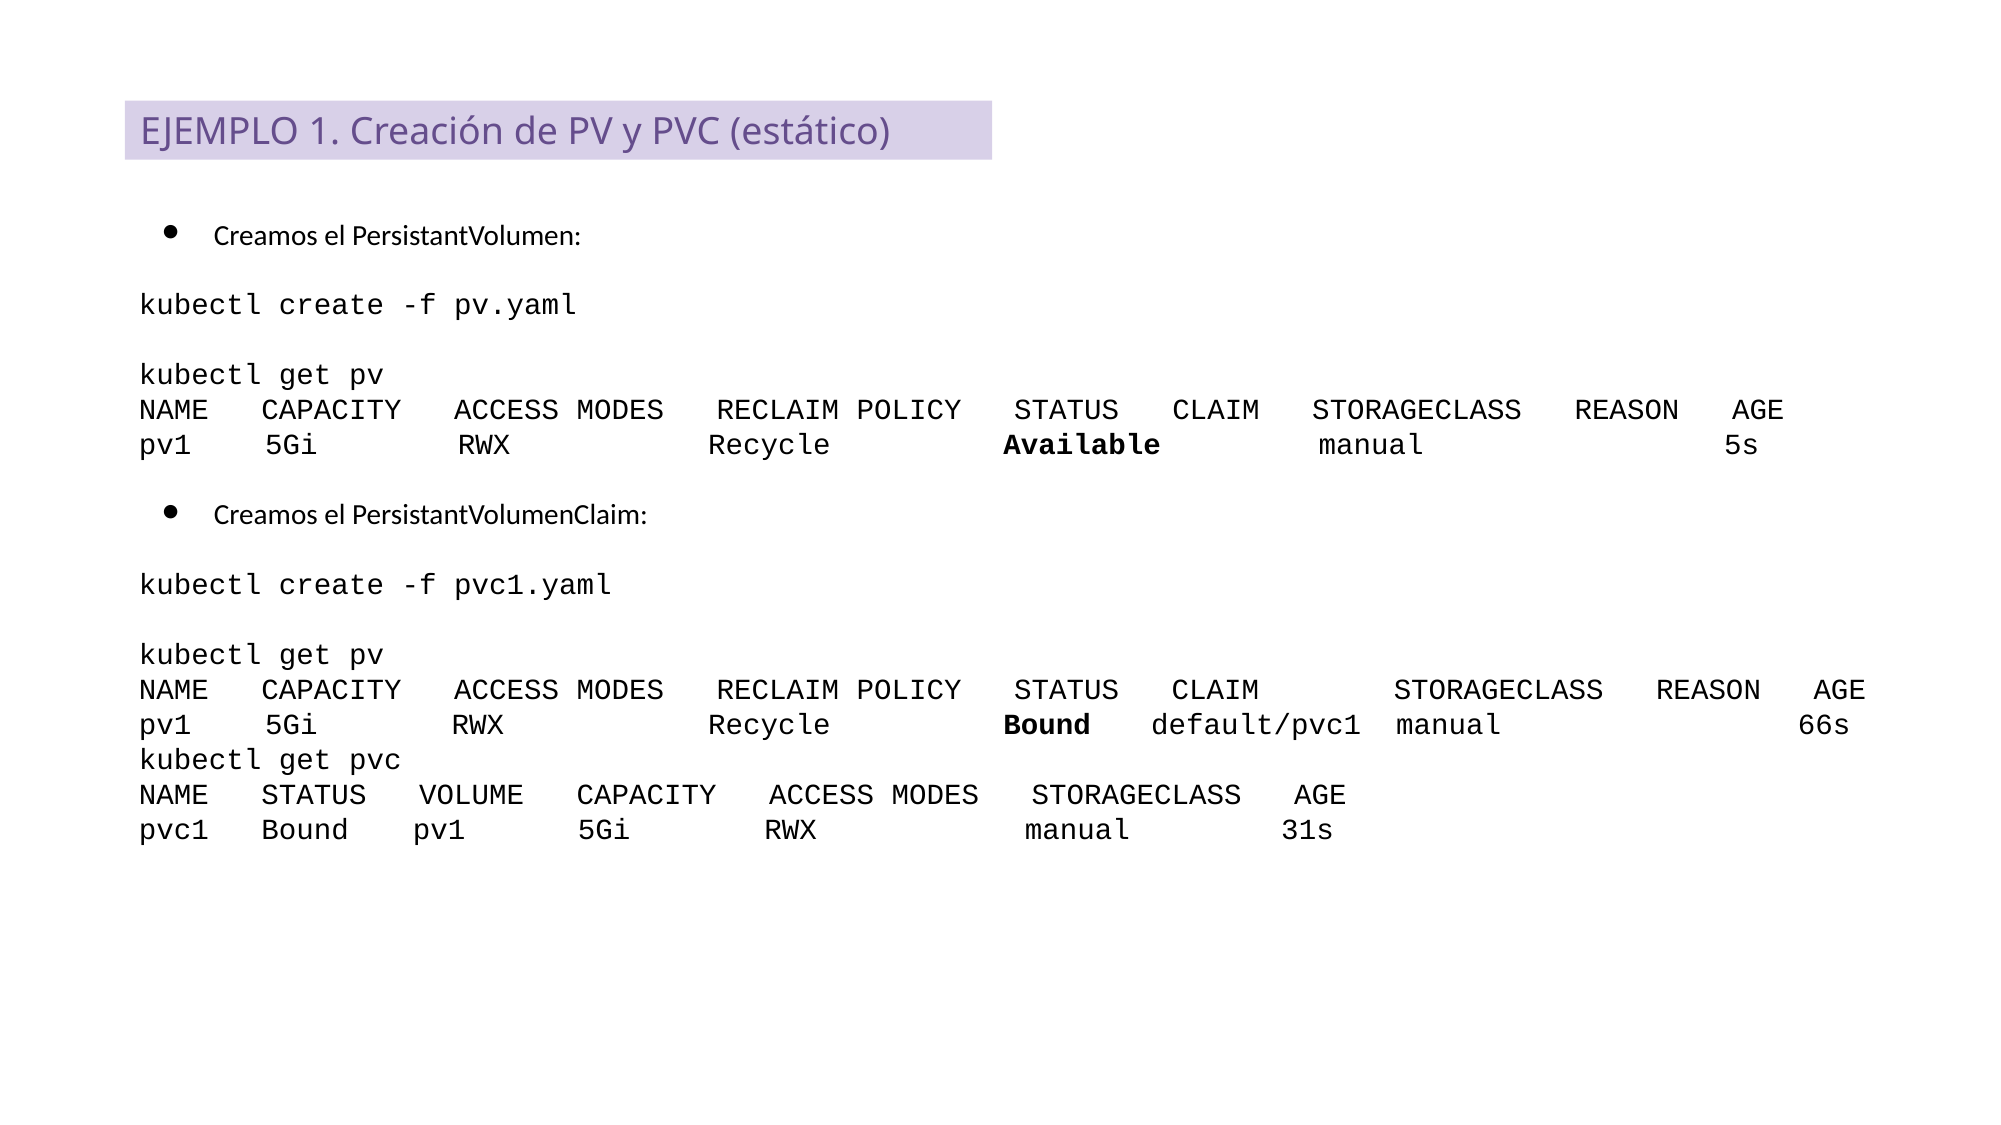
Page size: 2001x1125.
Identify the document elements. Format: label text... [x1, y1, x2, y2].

text_box Creamos el PersistantVolumen: kubectl create -f pv.yaml kubectl get pv NAME CAPACITY ACCESS MODES RECLAIM POLICY STATUS CLAIM STORAGECLASS REASON AGE pv1 5Gi RWX Recycle Available manual 5s Creamos el PersistantVolumenClaim: kubectl create -f pvc1.yaml kubectl get pv NAME CAPACITY ACCESS MODES RECLAIM POLICY STATUS CLAIM STORAGECLASS REASON AGE pv1 5Gi RWX Recycle Bound default/pvc1 manual 66s kubectl get pvc NAME STATUS VOLUME CAPACITY ACCESS MODES STORAGECLASS AGE pvc1 Bound pv1 5Gi RWX manual 31s [123, 200, 1905, 675]
text_box EJEMPLO 1. Creación de PV y PVC (estático) [124, 100, 993, 160]
